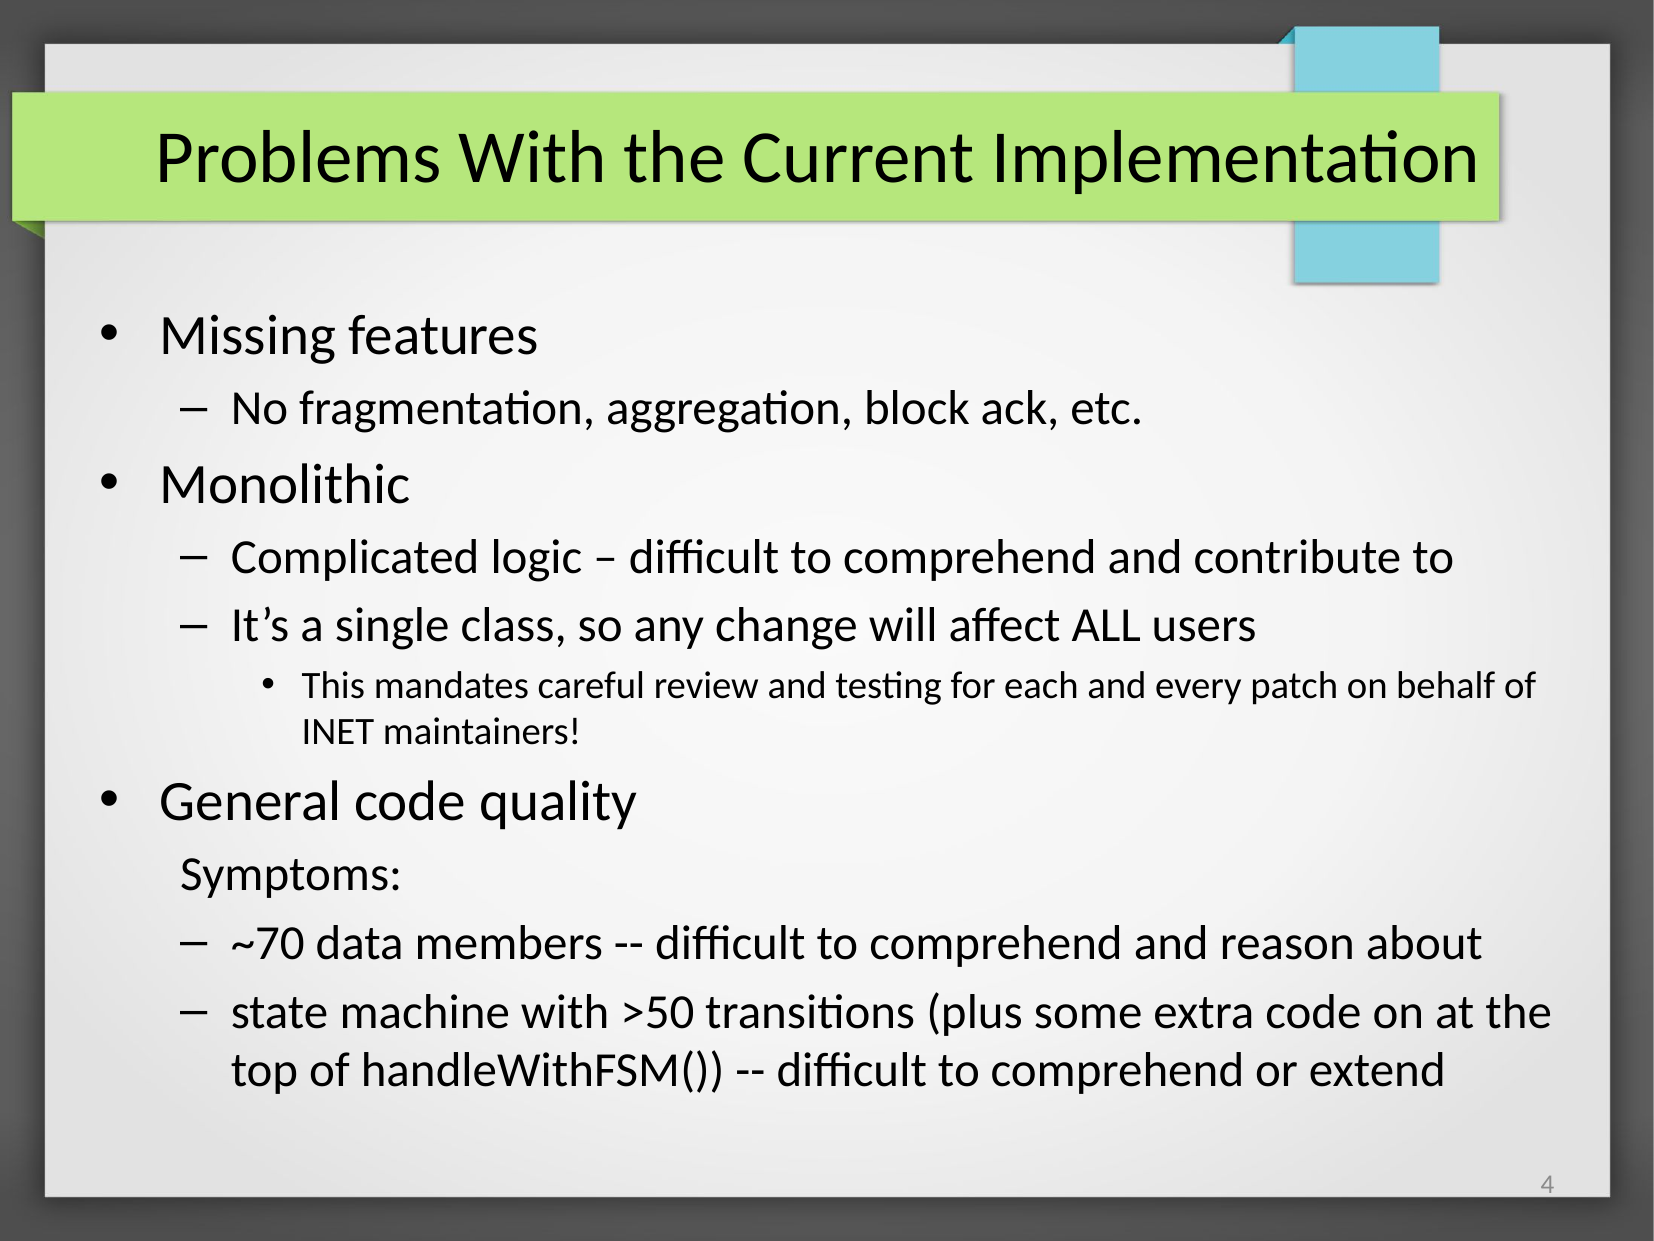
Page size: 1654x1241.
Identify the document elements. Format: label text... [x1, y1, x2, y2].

slide_number <number> [1185, 1149, 1571, 1216]
picture [0, 0, 1654, 1241]
list Missing features No fragmentation, aggregation, block ack, etc. Monolithic Complicated logic – difficult to comprehend and contribute to It’s a single class, so any change will affect ALL users This mandates careful review and testing for each and every patch on behalf of INET maintainers! General code quality Symptoms: ~70 data members -- difficult to comprehend and reason about state machine with >50 transitions (plus some extra code on at the top of handleWithFSM()) -- difficult to comprehend or extend [82, 289, 1571, 1108]
title Problems With the Current Implementation [82, 49, 1571, 257]
